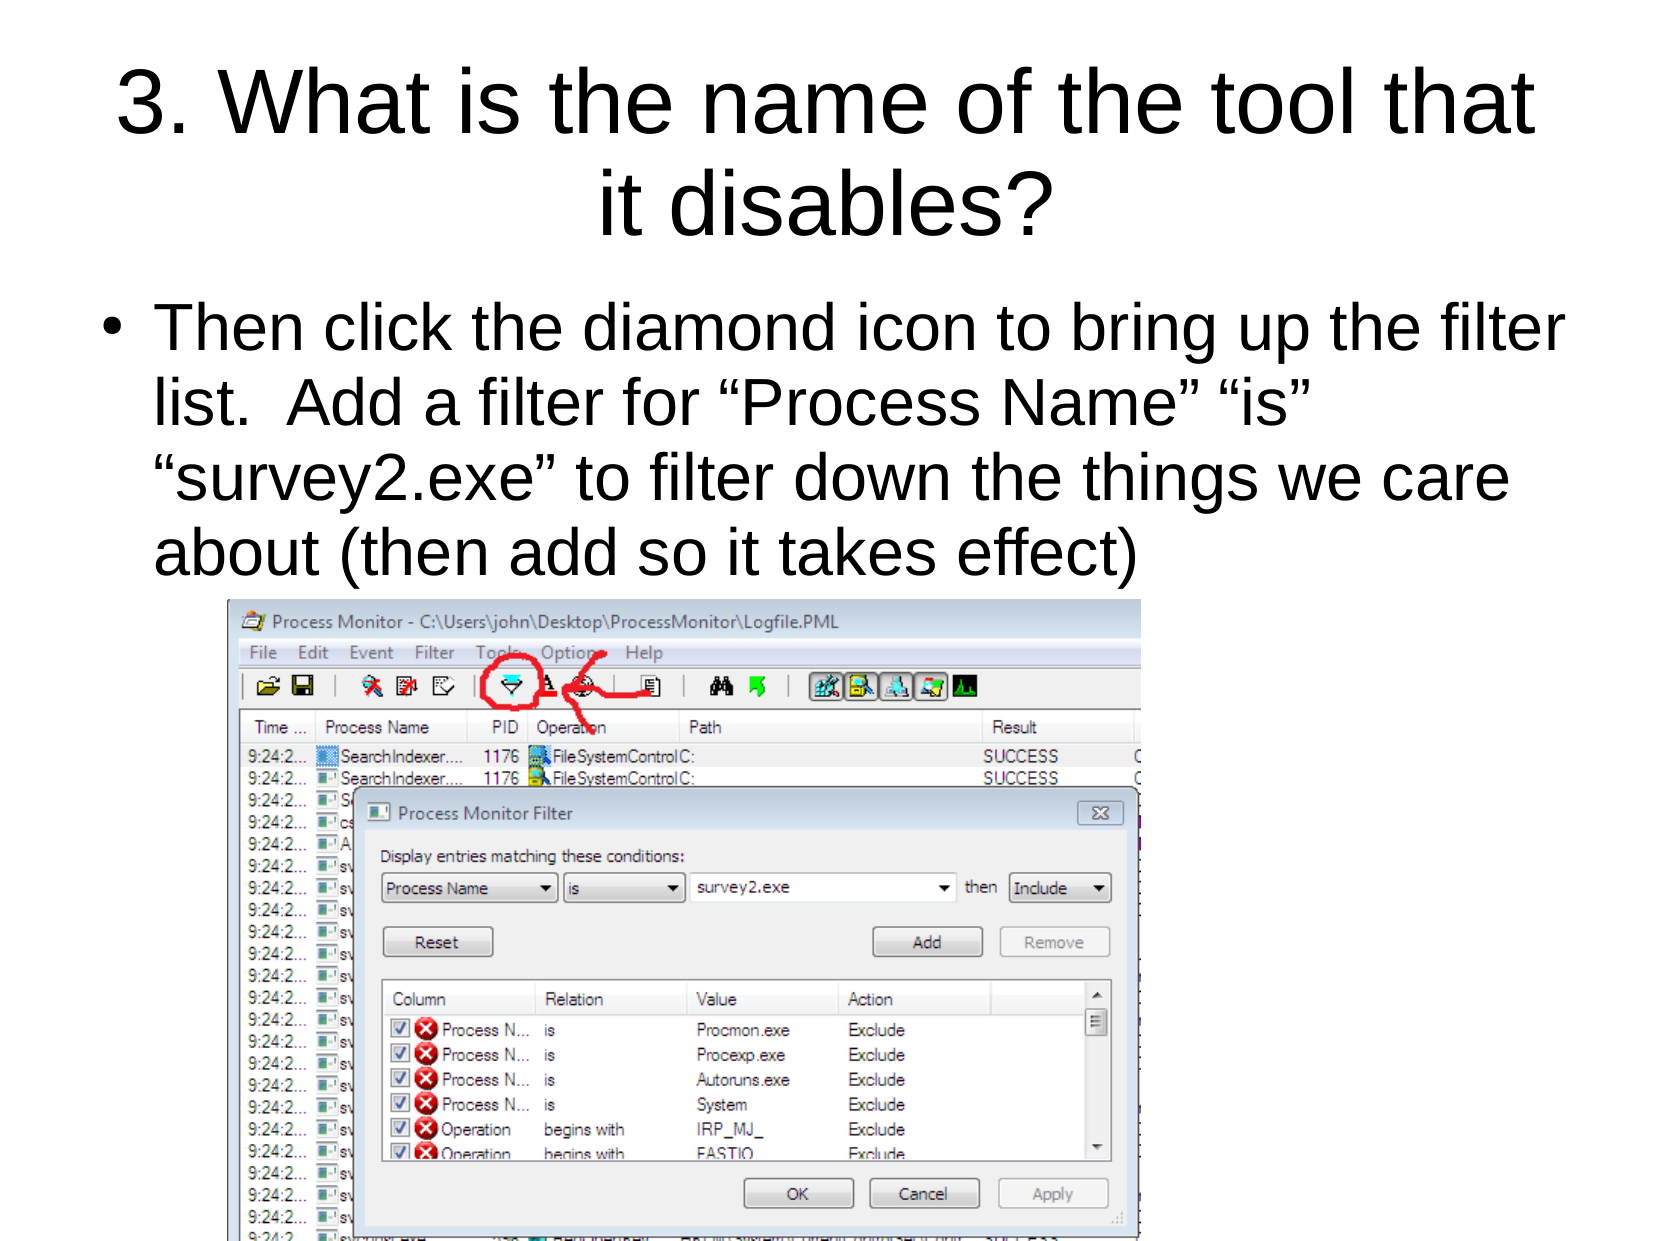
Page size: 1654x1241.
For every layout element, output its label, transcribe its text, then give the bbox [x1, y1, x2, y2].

picture [227, 599, 1141, 1241]
title 3. What is the name of the tool that it disables? [82, 49, 1571, 257]
list Then click the diamond icon to bring up the filter list. Add a filter for “Process Name” “is” “survey2.exe” to filter down the things we care about (then add so it takes effect) [82, 290, 1571, 1010]
